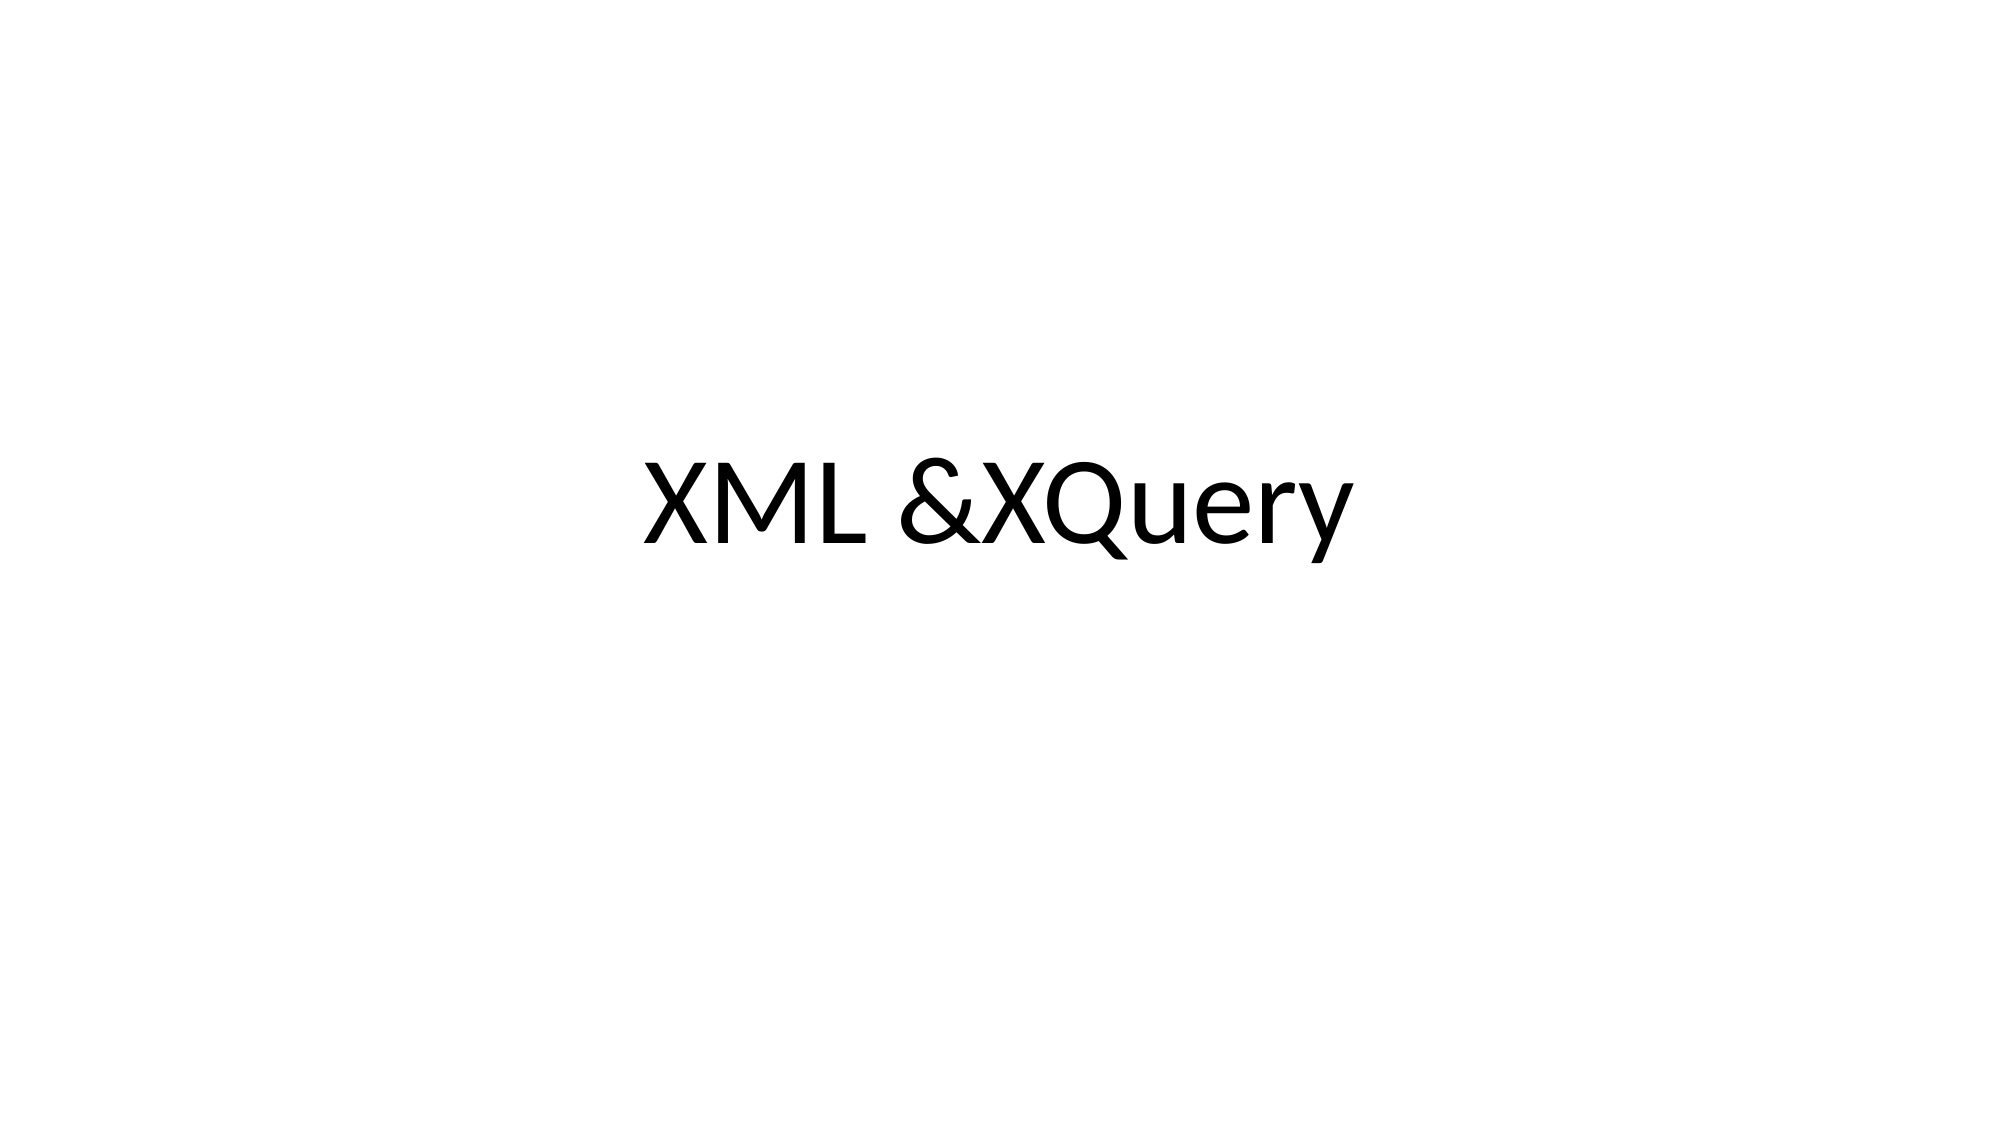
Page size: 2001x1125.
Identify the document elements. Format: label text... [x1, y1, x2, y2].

text_box XML &XQuery [249, 184, 1750, 576]
